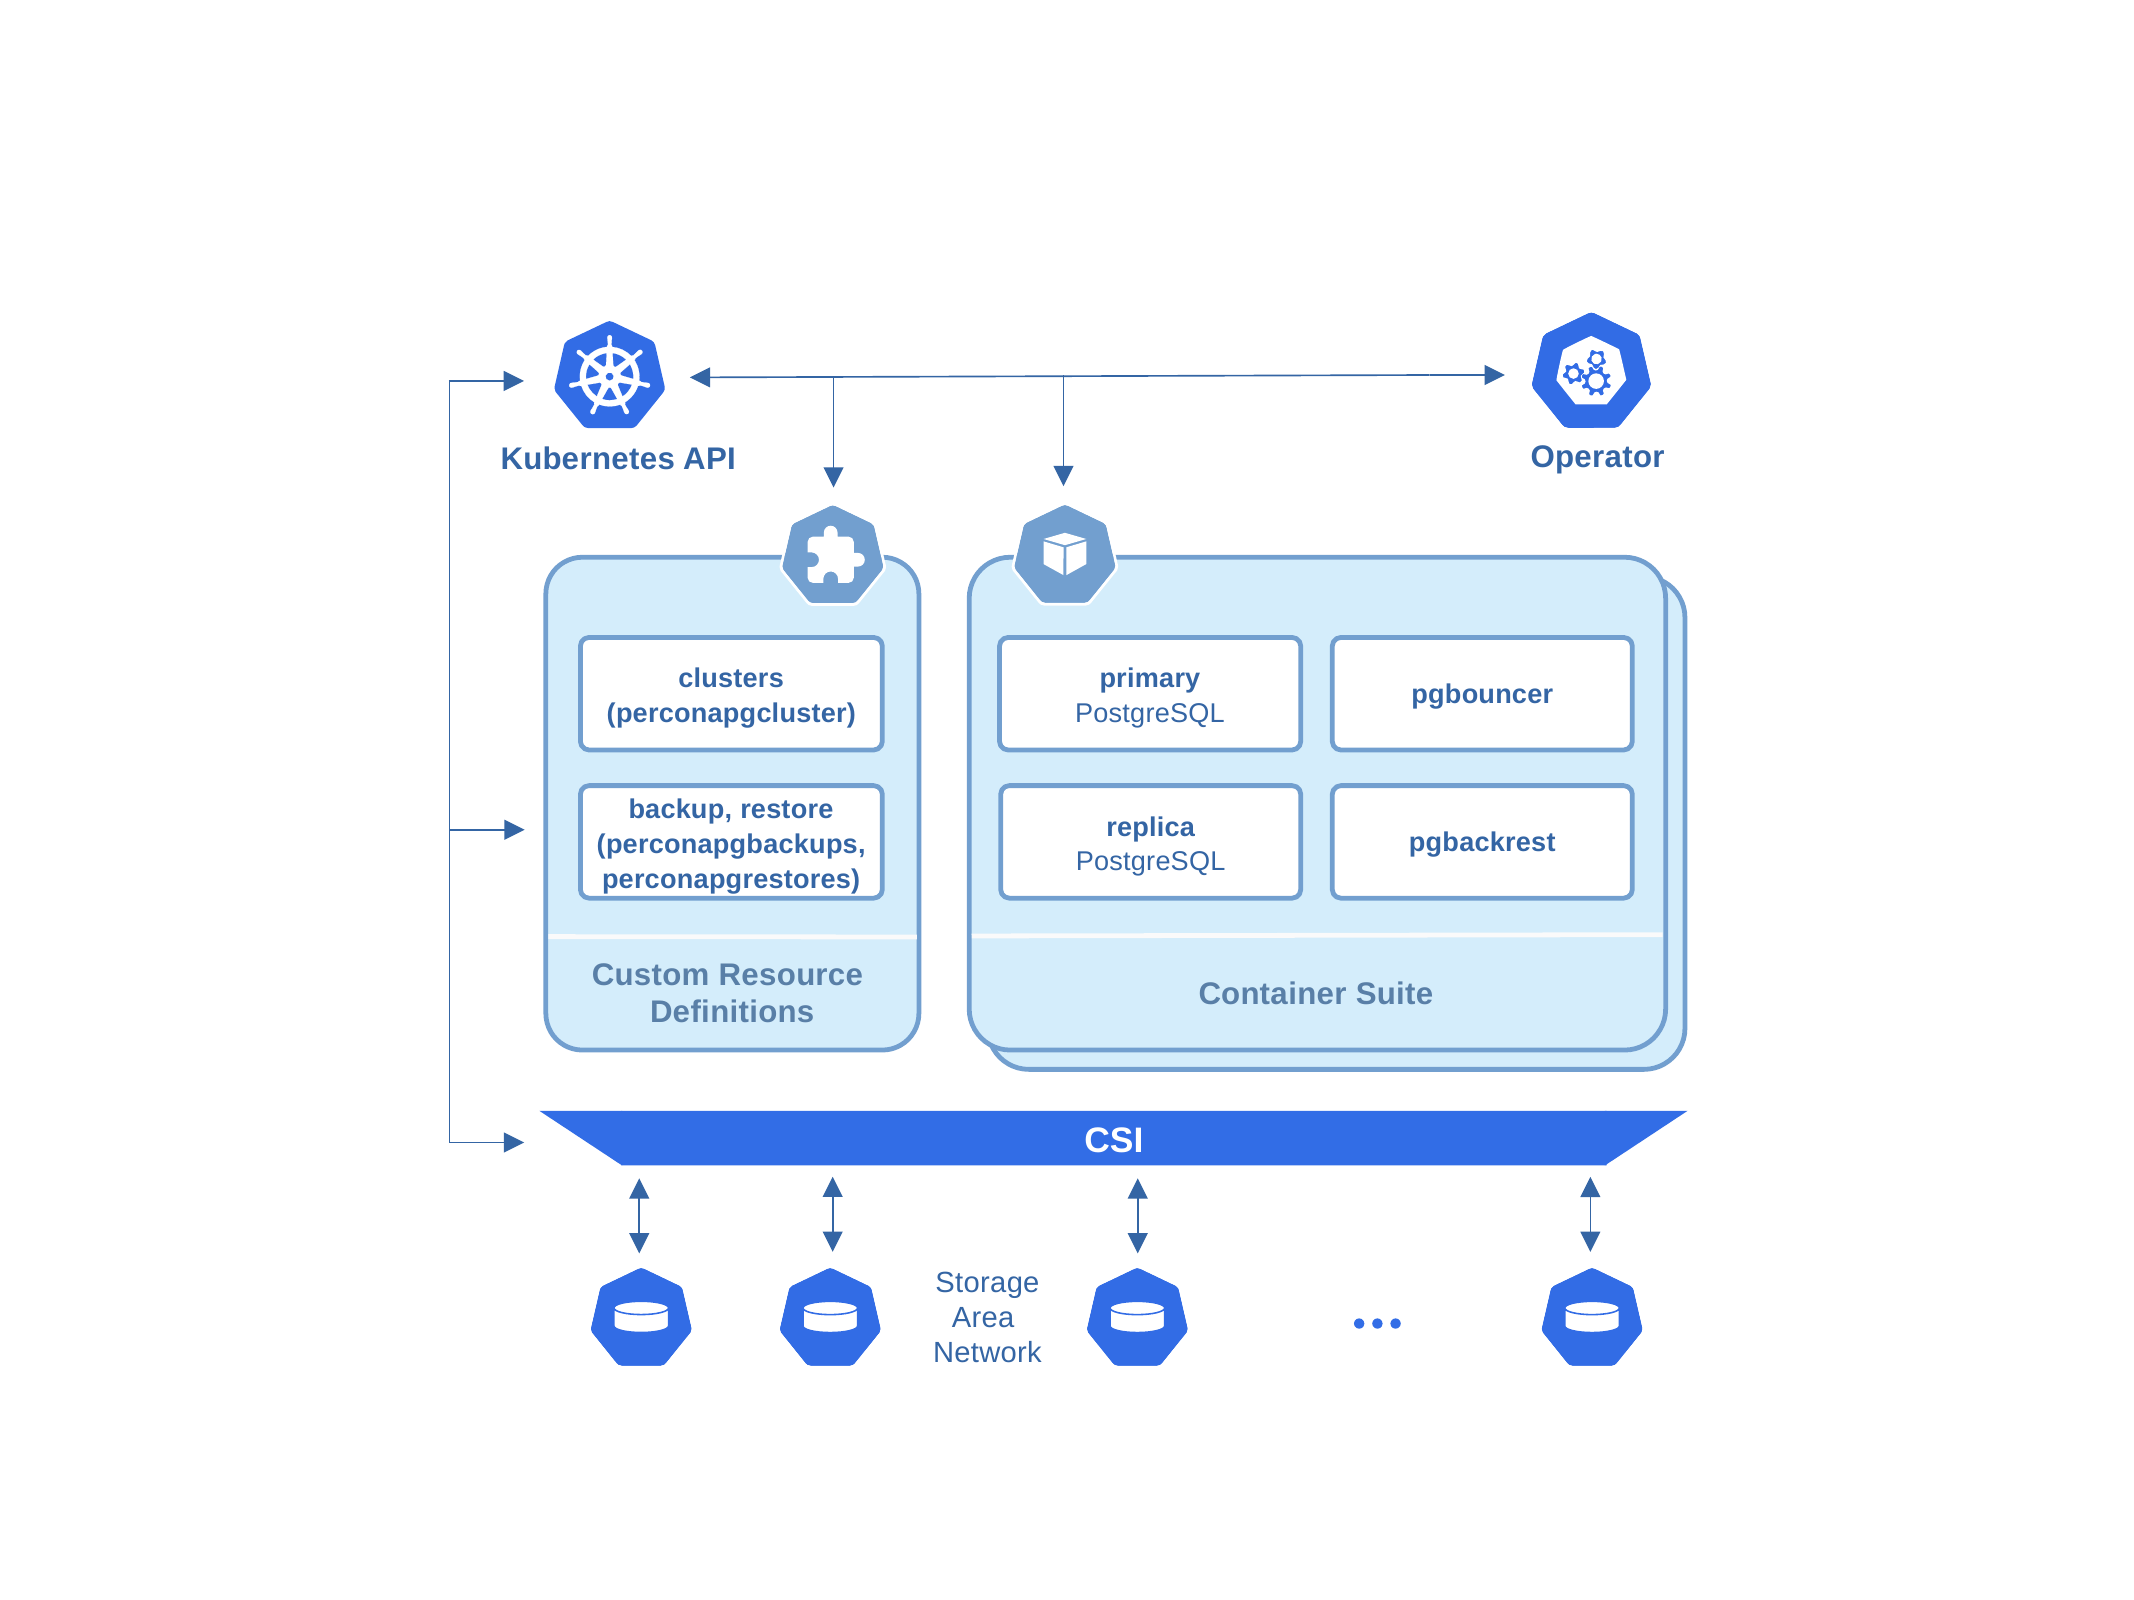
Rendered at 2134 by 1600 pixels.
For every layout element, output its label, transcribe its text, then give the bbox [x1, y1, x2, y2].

text_box pgbouncer [1332, 637, 1633, 751]
text_box primary PostgreSQL [999, 637, 1301, 751]
picture [1011, 502, 1119, 606]
text_box Custom Resource Definitions [544, 945, 920, 1038]
picture [1538, 1265, 1646, 1369]
picture [1528, 309, 1655, 432]
text_box Container Suite [1019, 964, 1613, 1019]
picture [777, 1265, 884, 1369]
text_box backup, restore (perconapgbackups, perconapgrestores) [580, 785, 883, 899]
text_box pgbackrest [1332, 785, 1633, 899]
text_box Kubernetes API [492, 429, 745, 485]
picture [551, 318, 670, 433]
text_box replica PostgreSQL [1000, 785, 1301, 899]
text_box clusters (perconapgcluster) [580, 637, 883, 751]
picture [779, 502, 887, 606]
text_box [412, 299, 1725, 1382]
text_box Operator [1522, 428, 1674, 483]
text_box Storage Area Network [849, 1254, 1126, 1377]
picture [588, 1265, 695, 1369]
text_box CSI [621, 1110, 1604, 1166]
picture [1084, 1265, 1191, 1369]
